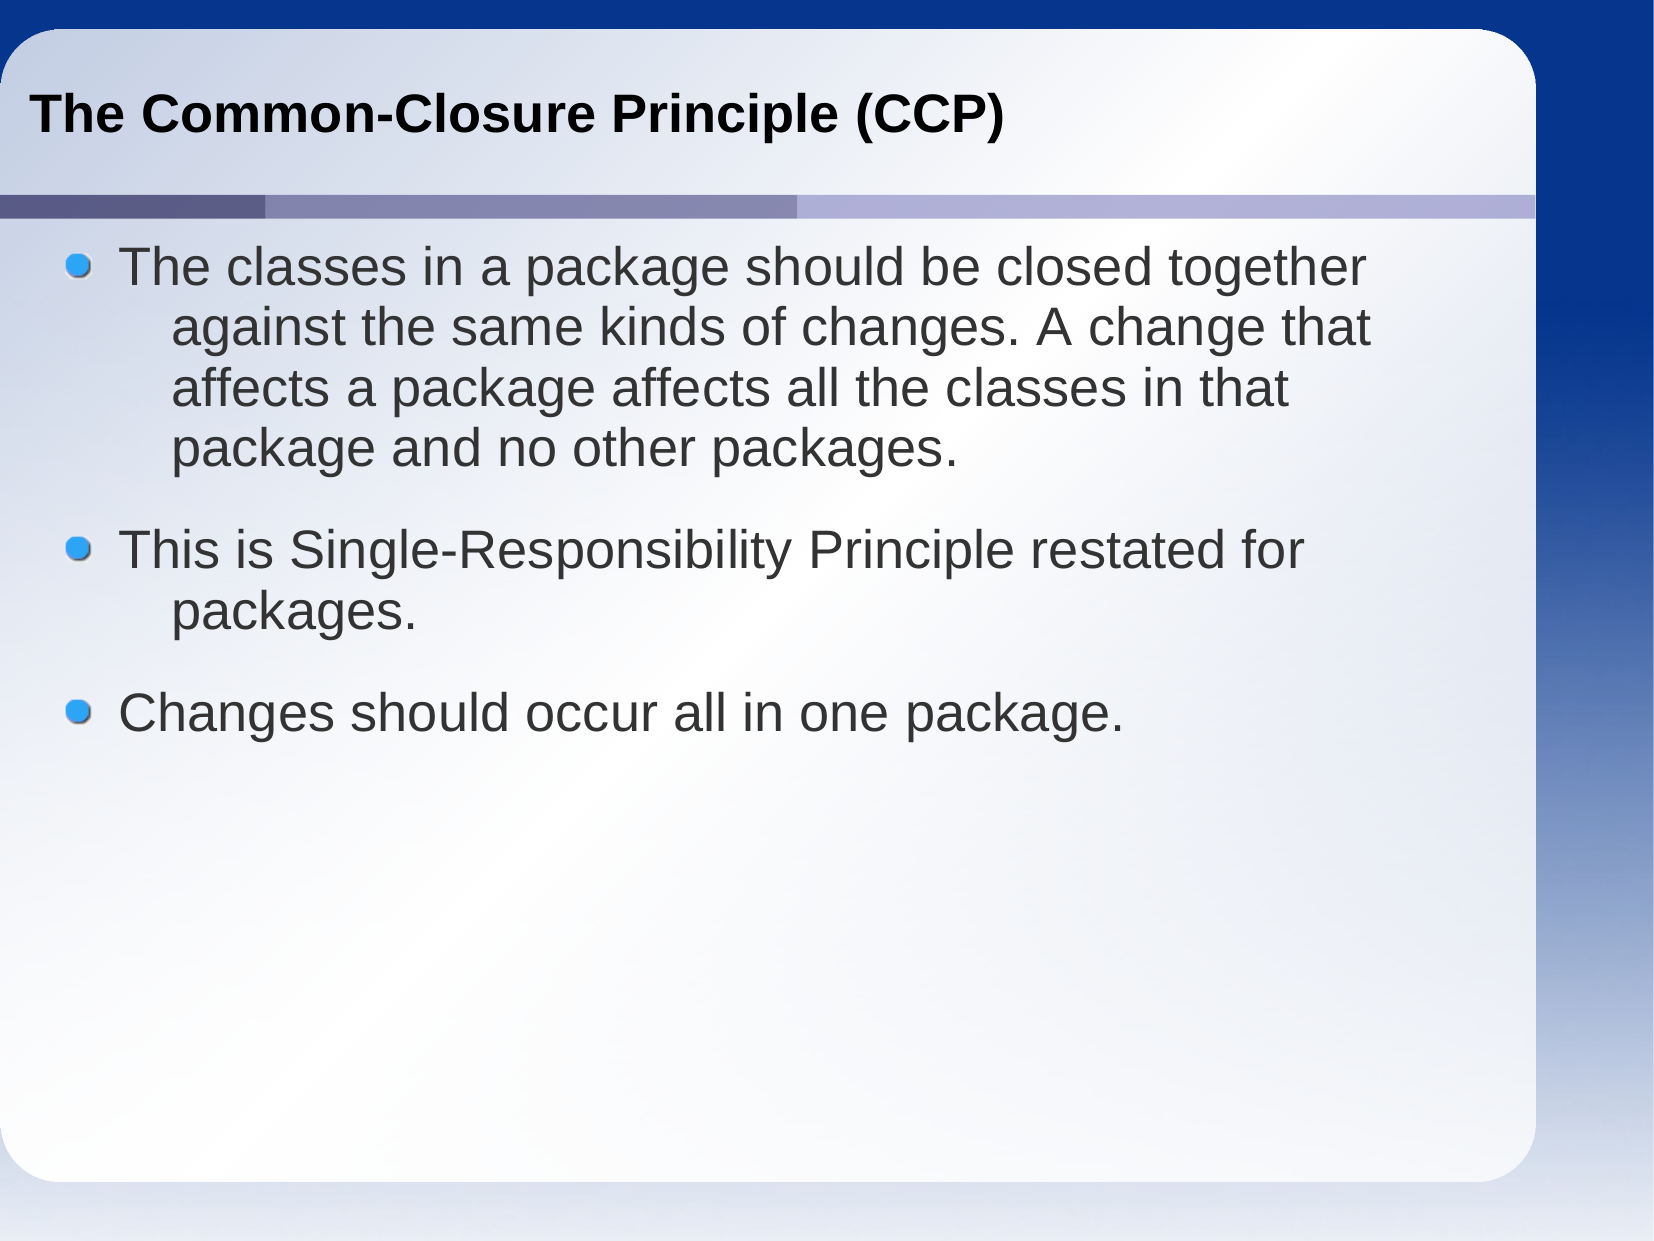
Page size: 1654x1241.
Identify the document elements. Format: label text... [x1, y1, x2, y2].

title The Common-Closure Principle (CCP) [29, 49, 1506, 178]
picture [0, 0, 1654, 1241]
list The classes in a package should be closed together against the same kinds of changes. A change that affects a package affects all the classes in that package and no other packages. This is Single-Responsibility Principle restated for packages. Changes should occur all in one package. [29, 236, 1506, 1152]
